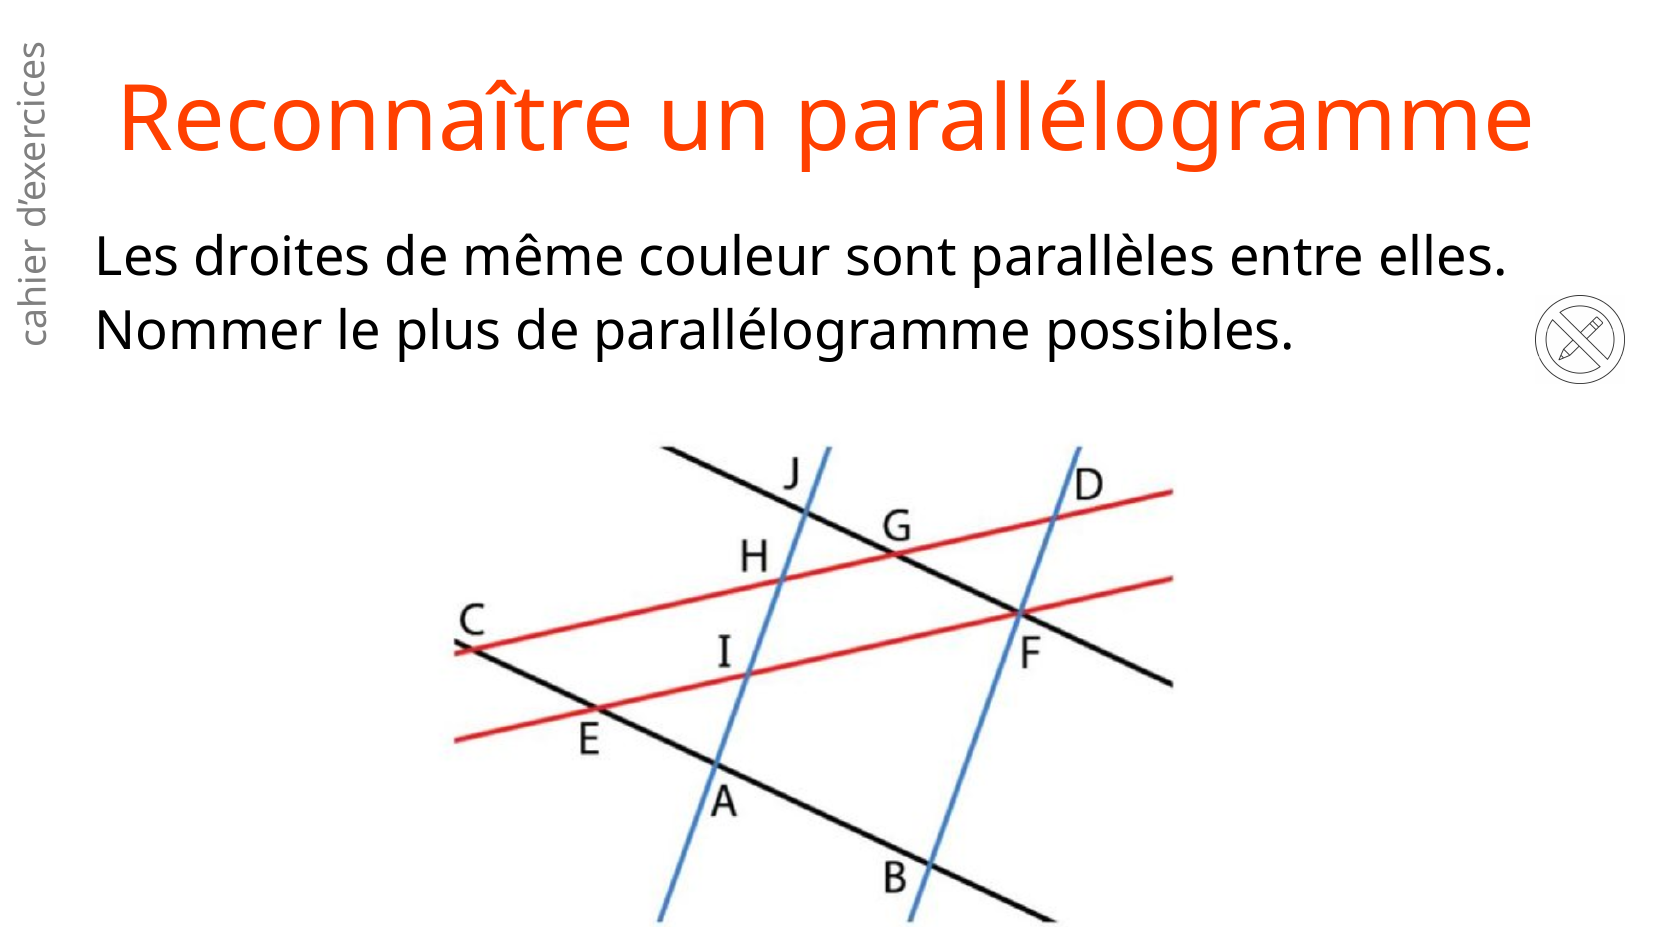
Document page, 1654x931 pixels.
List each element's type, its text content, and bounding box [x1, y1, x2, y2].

text_box cahier d’exercices [0, 0, 58, 363]
picture [413, 427, 1200, 927]
title Reconnaître un parallélogramme [82, 3, 1571, 227]
list Les droites de même couleur sont parallèles entre elles. Nommer le plus de parallélogramme possibles. [23, 217, 1536, 886]
picture [1536, 295, 1625, 384]
